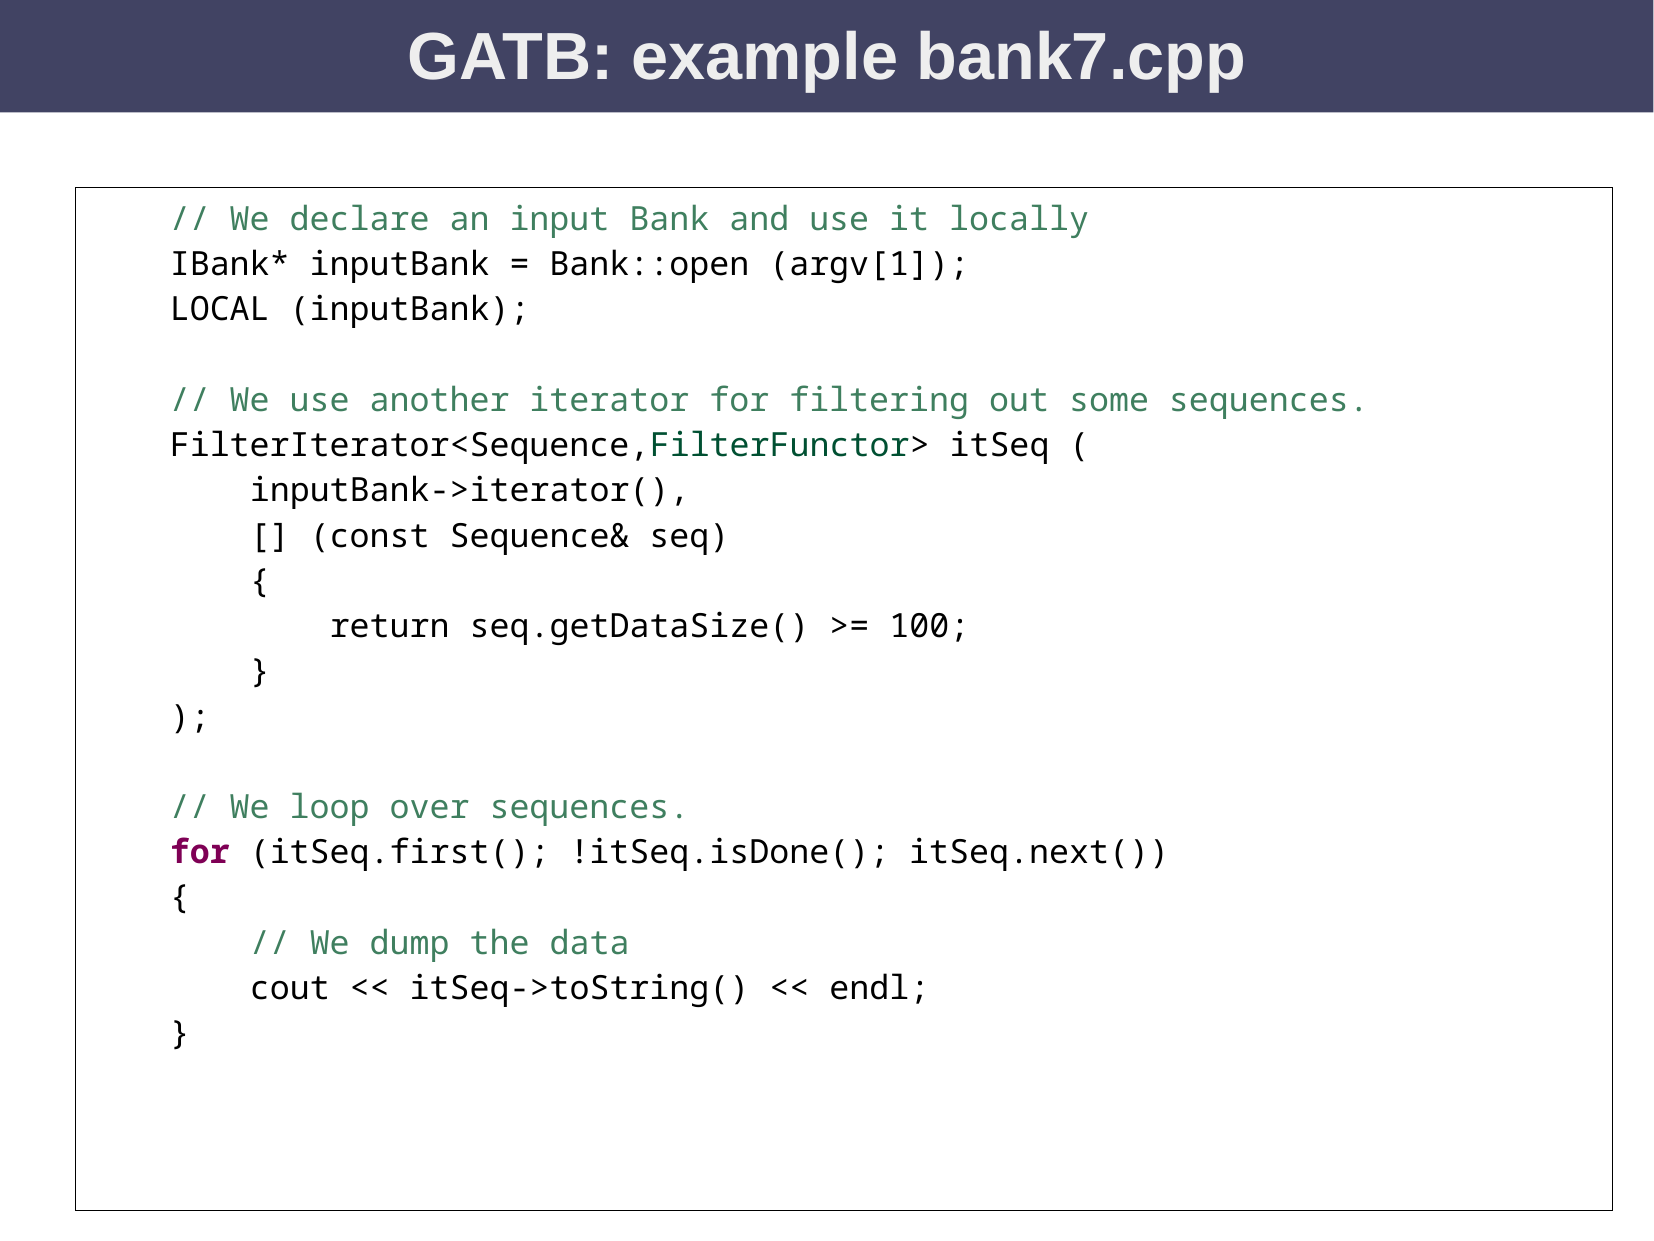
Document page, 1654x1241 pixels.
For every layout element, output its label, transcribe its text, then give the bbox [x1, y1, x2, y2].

text_box // We declare an input Bank and use it locally IBank* inputBank = Bank::open (argv[1]); LOCAL (inputBank); // We use another iterator for filtering out some sequences. FilterIterator<Sequence,FilterFunctor> itSeq ( inputBank->iterator(), [] (const Sequence& seq) { return seq.getDataSize() >= 100; } ); // We loop over sequences. for (itSeq.first(); !itSeq.isDone(); itSeq.next()) { // We dump the data cout << itSeq->toString() << endl; } [75, 187, 1613, 1211]
text_box GATB: example bank7.cpp [0, 0, 1654, 113]
